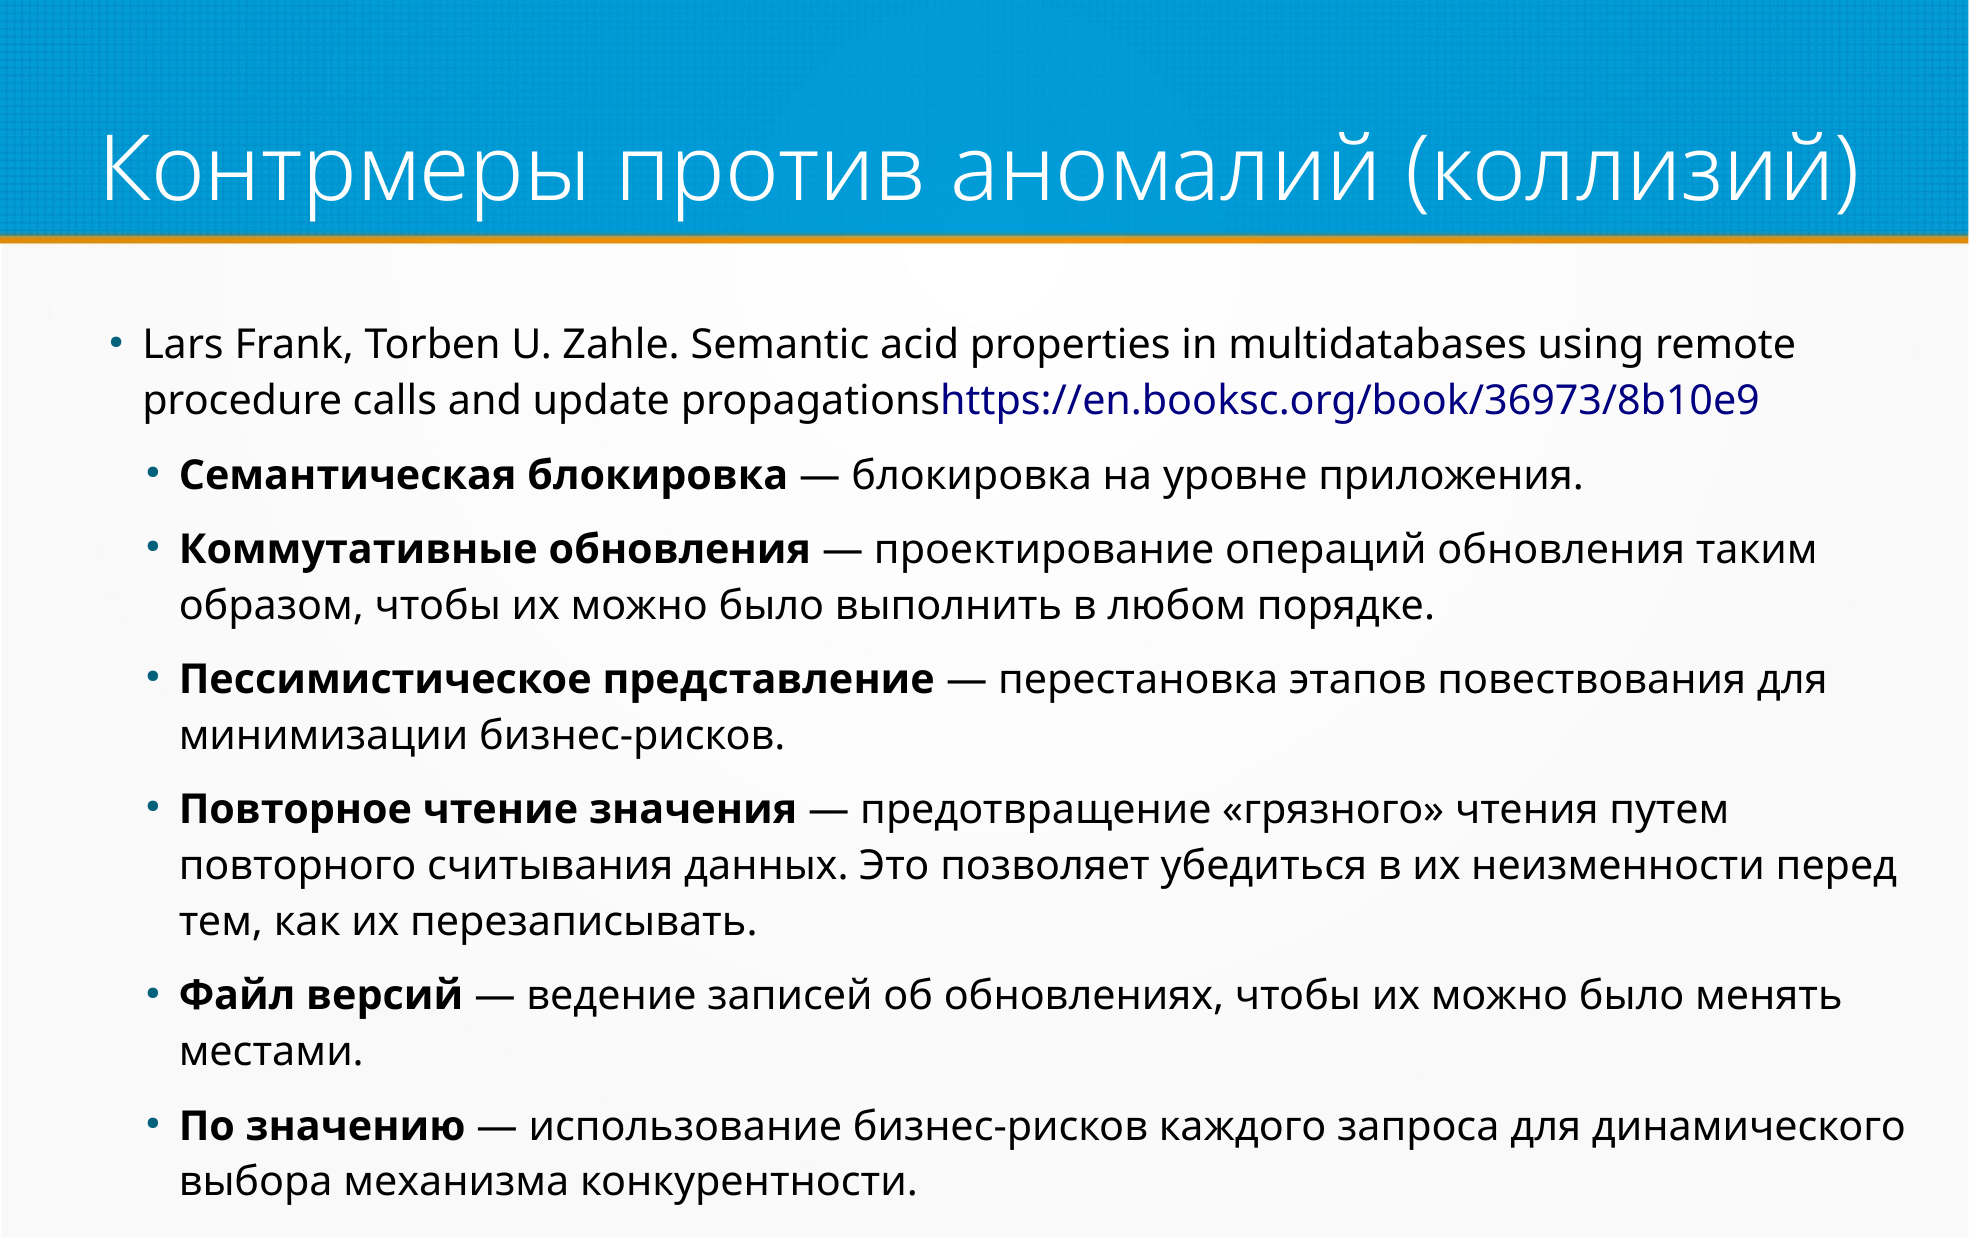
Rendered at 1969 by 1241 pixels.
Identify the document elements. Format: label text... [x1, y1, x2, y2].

picture [0, 233, 1969, 1241]
title Контрмеры против аномалий (коллизий) [98, 19, 1870, 227]
list Lars Frank, Torben U. Zahle. Semantic acid properties in multidatabases using remote procedure calls and update propagationshttps://en.booksc.org/book/36973/8b10e9 Семантическая блокировка — блокировка на уровне приложения. Коммутативные обновления — проектирование операций обновления таким образом, чтобы их можно было выполнить в любом порядке. Пессимистическое представление — перестановка этапов повествования для минимизации бизнес-рисков. Повторное чтение значения — предотвращение «грязного» чтения путем повторного считывания данных. Это позволяет убедиться в их неизменности перед тем, как их перезаписывать. Файл версий — ведение записей об обновлениях, чтобы их можно было менять местами. По значению — использование бизнес-рисков каждого запроса для динамического выбора механизма конкурентности. [98, 315, 1938, 1217]
